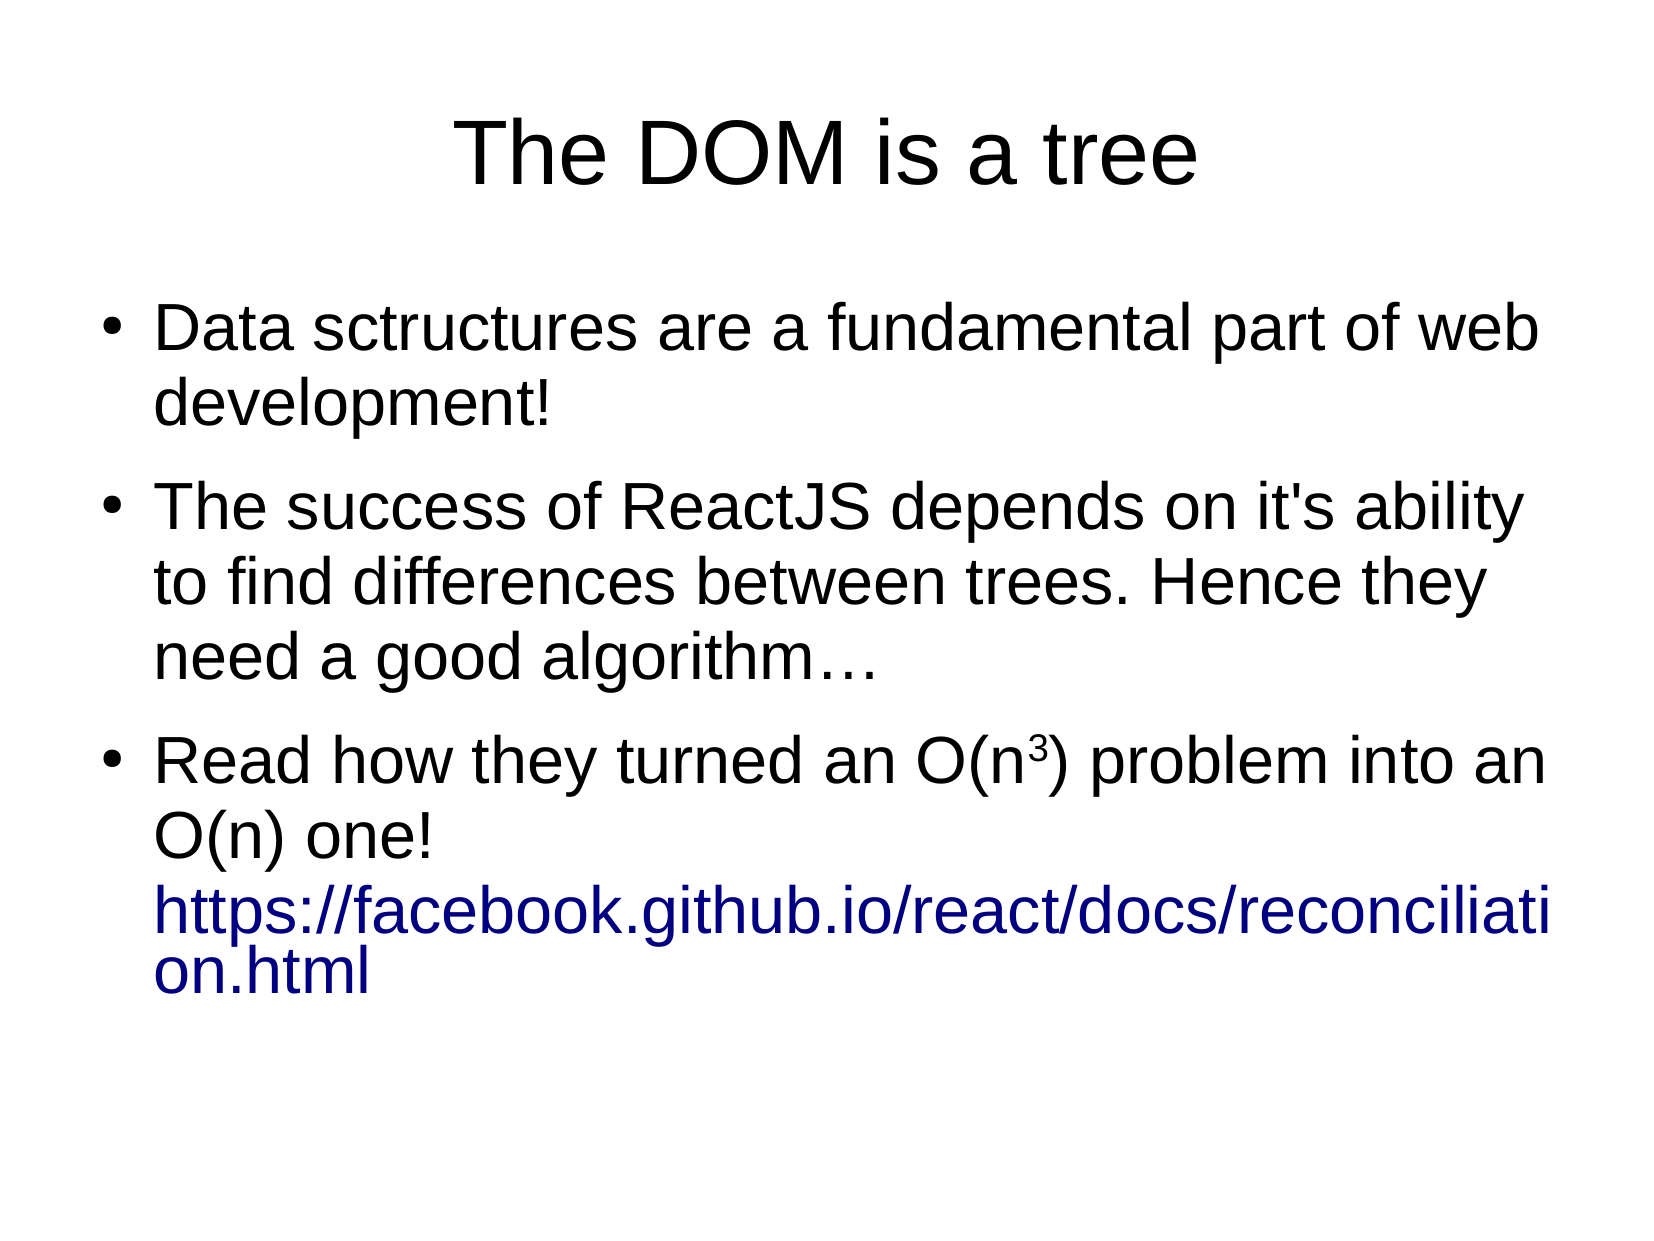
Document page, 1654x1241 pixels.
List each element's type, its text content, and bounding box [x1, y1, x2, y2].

list Data sctructures are a fundamental part of web development! The success of ReactJS depends on it's ability to find differences between trees. Hence they need a good algorithm… Read how they turned an O(n3) problem into an O(n) one! https://facebook.github.io/react/docs/reconciliation.html [82, 290, 1571, 1010]
title The DOM is a tree [82, 49, 1571, 257]
